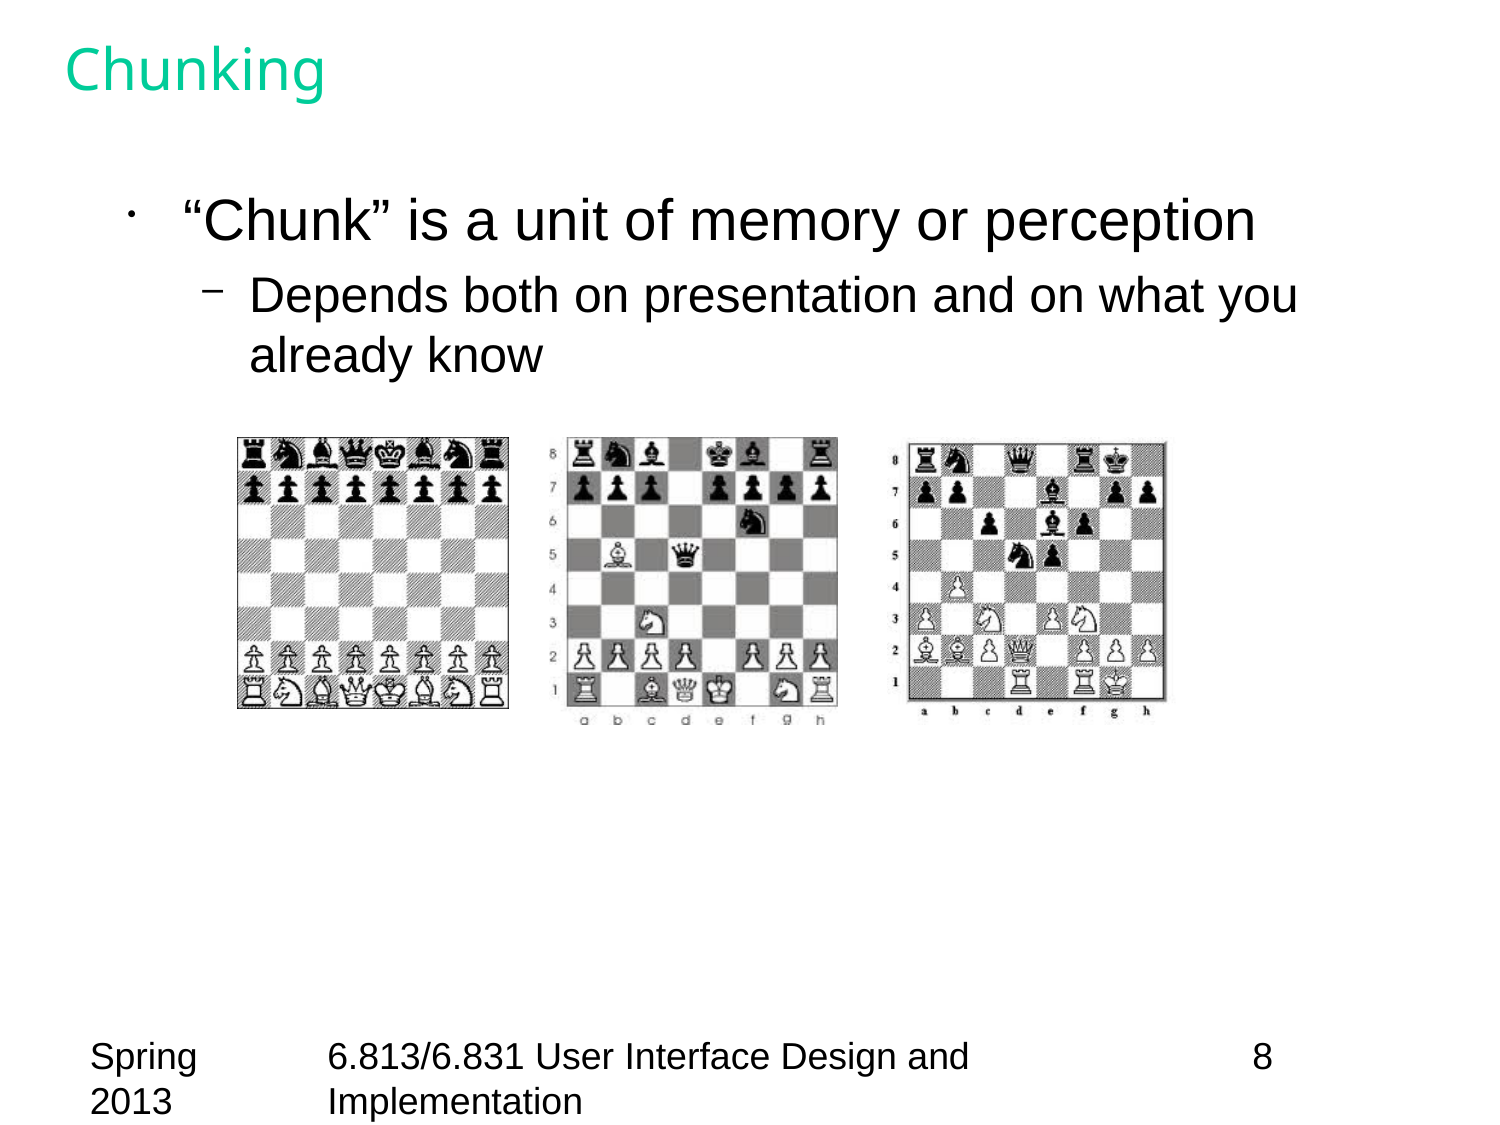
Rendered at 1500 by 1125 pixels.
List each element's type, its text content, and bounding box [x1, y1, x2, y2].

footer 6.813/6.831 User Interface Design and Implementation [312, 1024, 1225, 1103]
picture [887, 437, 1177, 725]
picture [549, 437, 838, 725]
picture [237, 437, 509, 709]
title Chunking [50, 24, 1438, 150]
list “Chunk” is a unit of memory or perception Depends both on presentation and on what you already know [112, 174, 1388, 1000]
slide_number <number> [1237, 1024, 1425, 1103]
slide_number Spring 2013 [75, 1024, 300, 1103]
